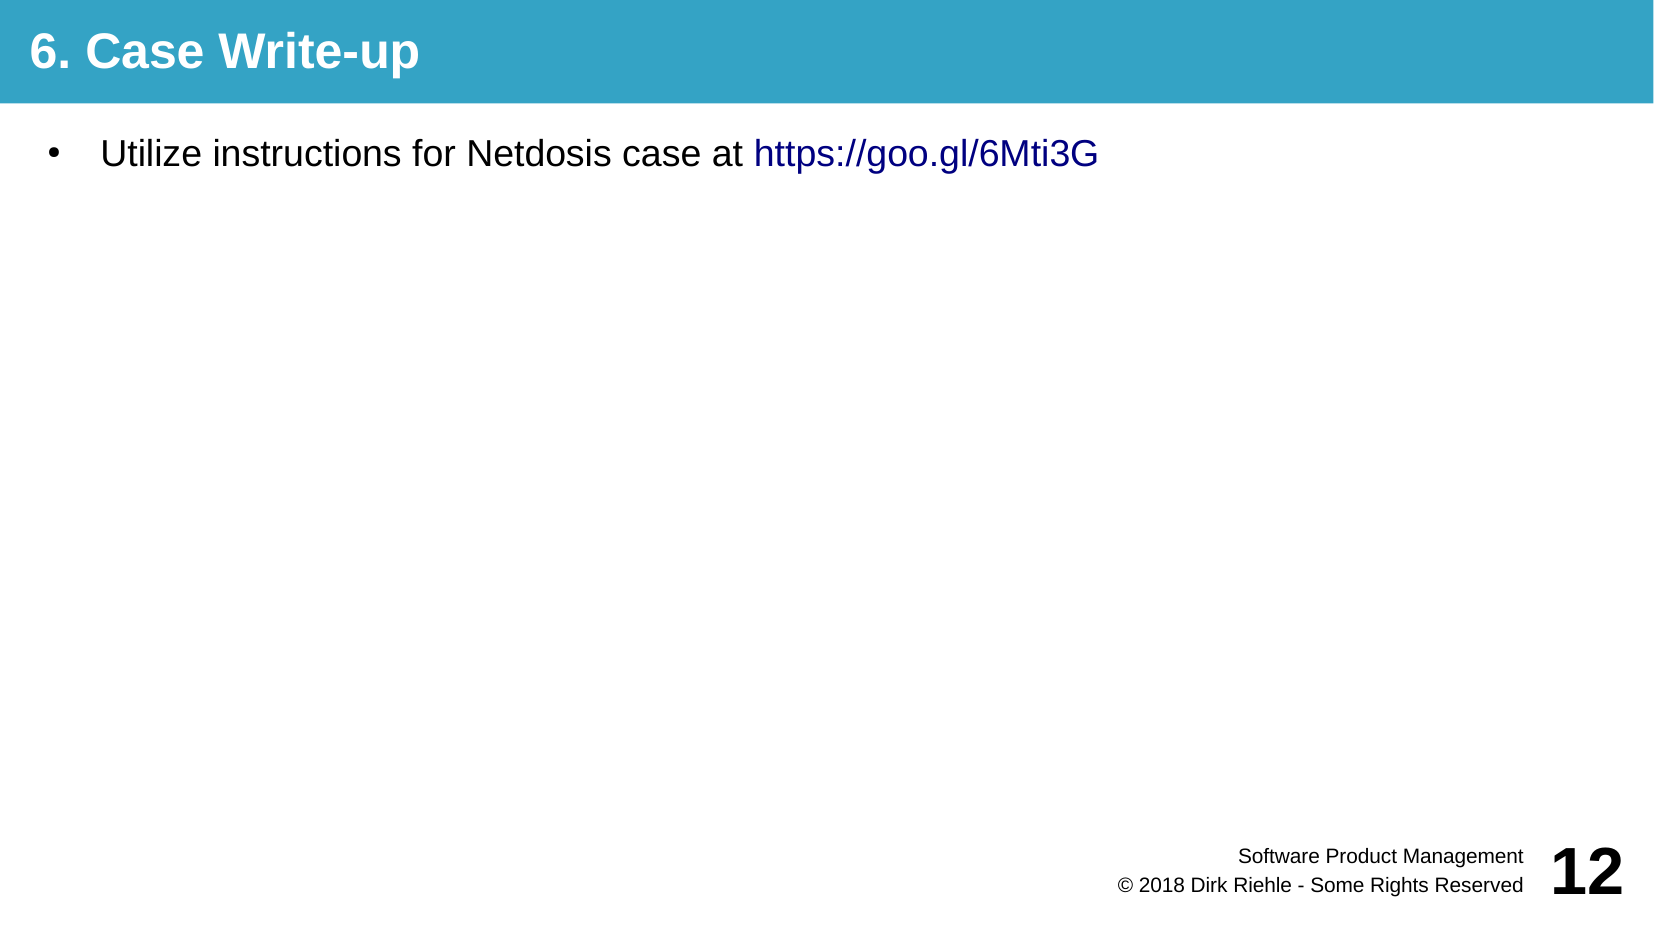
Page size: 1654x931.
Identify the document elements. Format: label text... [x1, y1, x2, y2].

title 6. Case Write-up [0, 0, 1654, 104]
list Utilize instructions for Netdosis case at https://goo.gl/6Mti3G [29, 132, 1625, 813]
